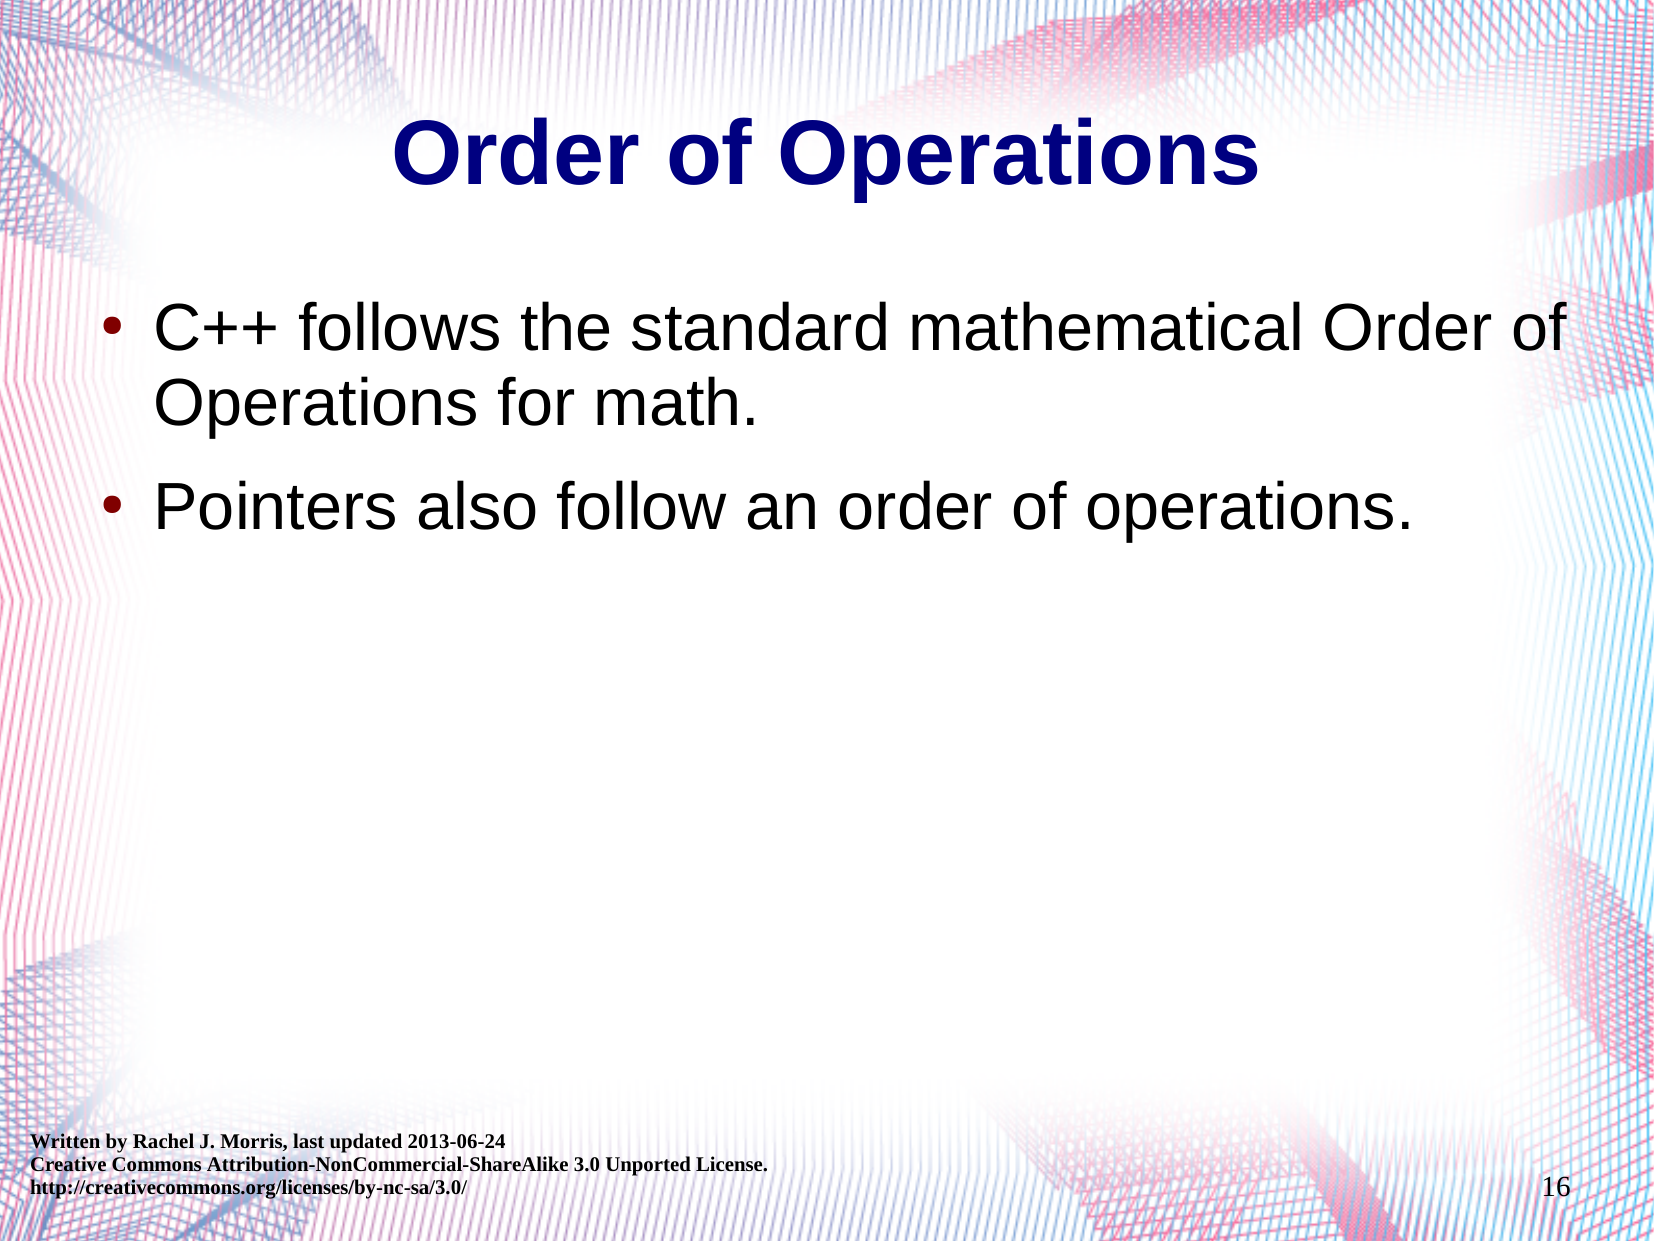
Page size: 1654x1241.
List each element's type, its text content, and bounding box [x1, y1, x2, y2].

picture [0, 0, 1654, 1241]
title Order of Operations [82, 49, 1571, 257]
list C++ follows the standard mathematical Order of Operations for math. Pointers also follow an order of operations. [82, 290, 1571, 1010]
